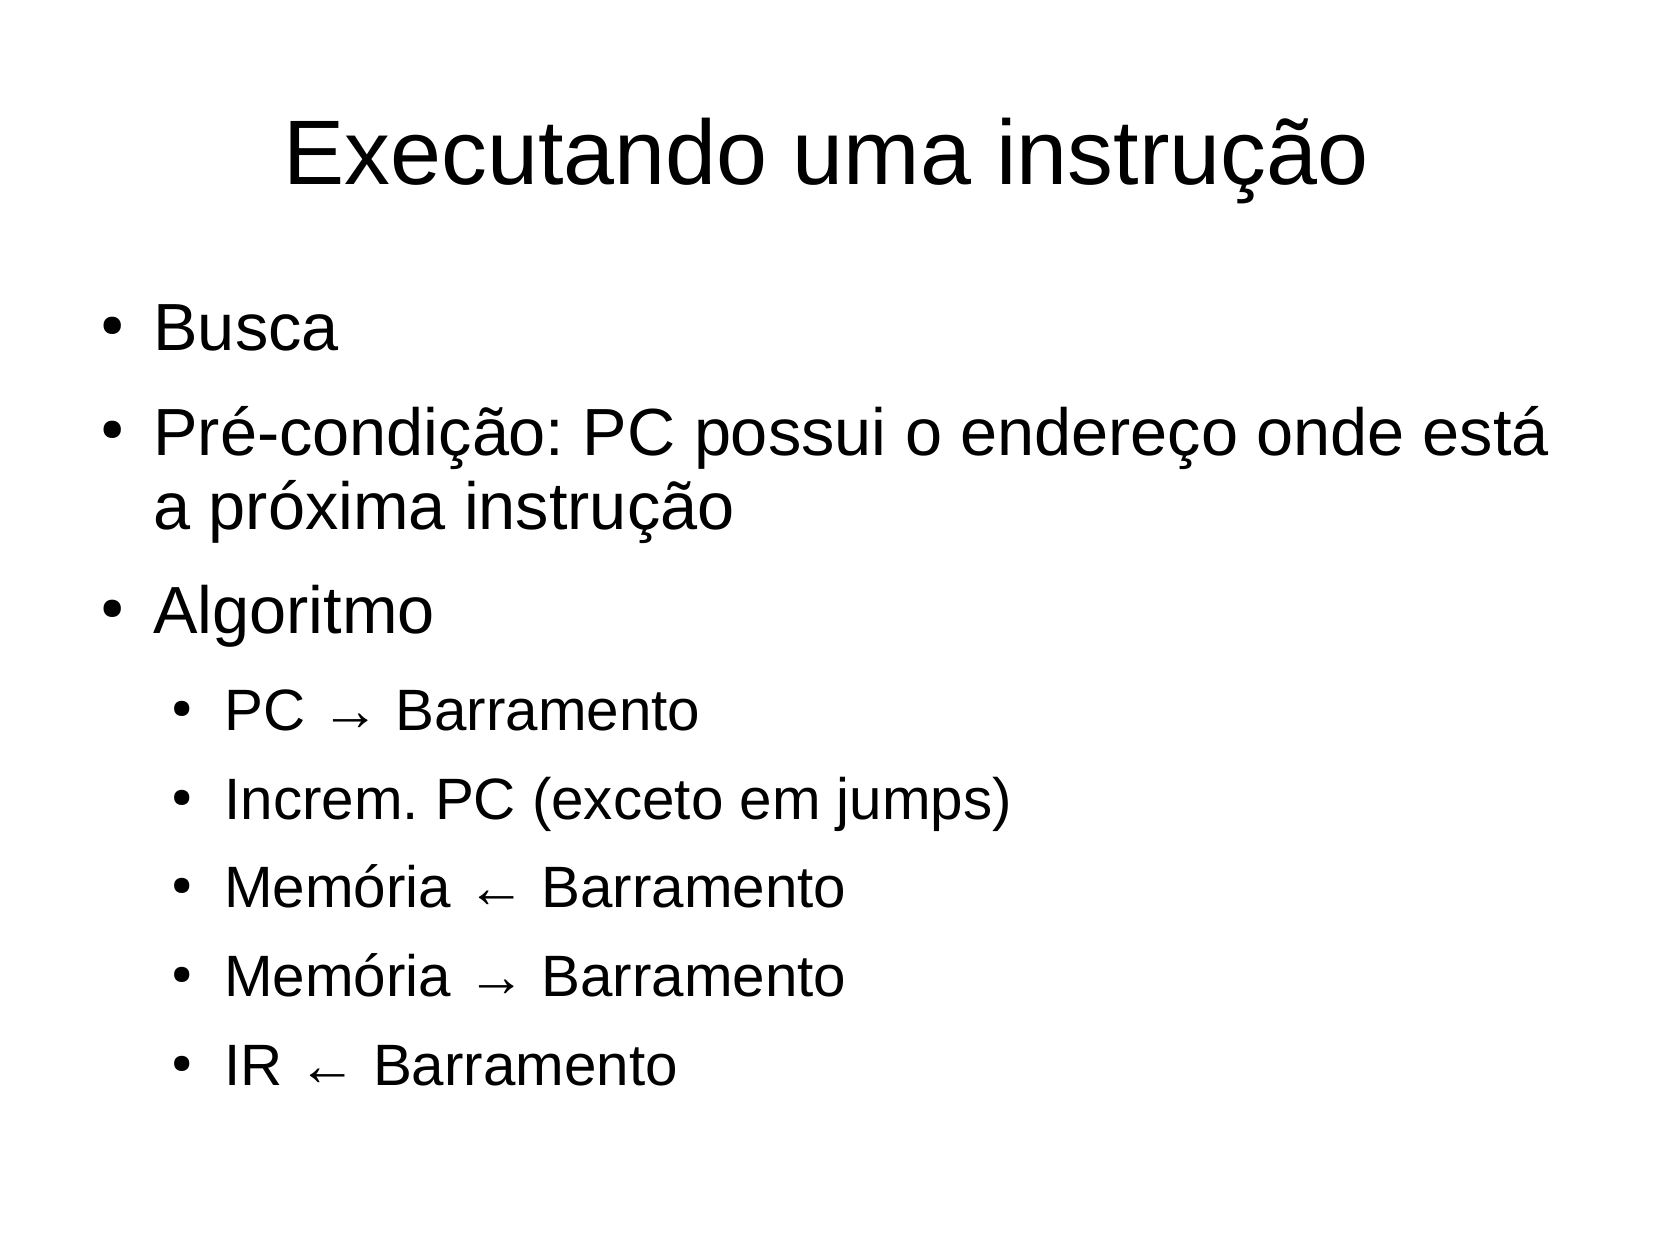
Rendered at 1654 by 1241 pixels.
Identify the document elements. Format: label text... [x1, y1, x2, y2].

title Executando uma instrução [82, 49, 1571, 257]
list Busca Pré-condição: PC possui o endereço onde está a próxima instrução Algoritmo PC → Barramento Increm. PC (exceto em jumps) Memória ← Barramento Memória → Barramento IR ← Barramento [82, 290, 1571, 1098]
